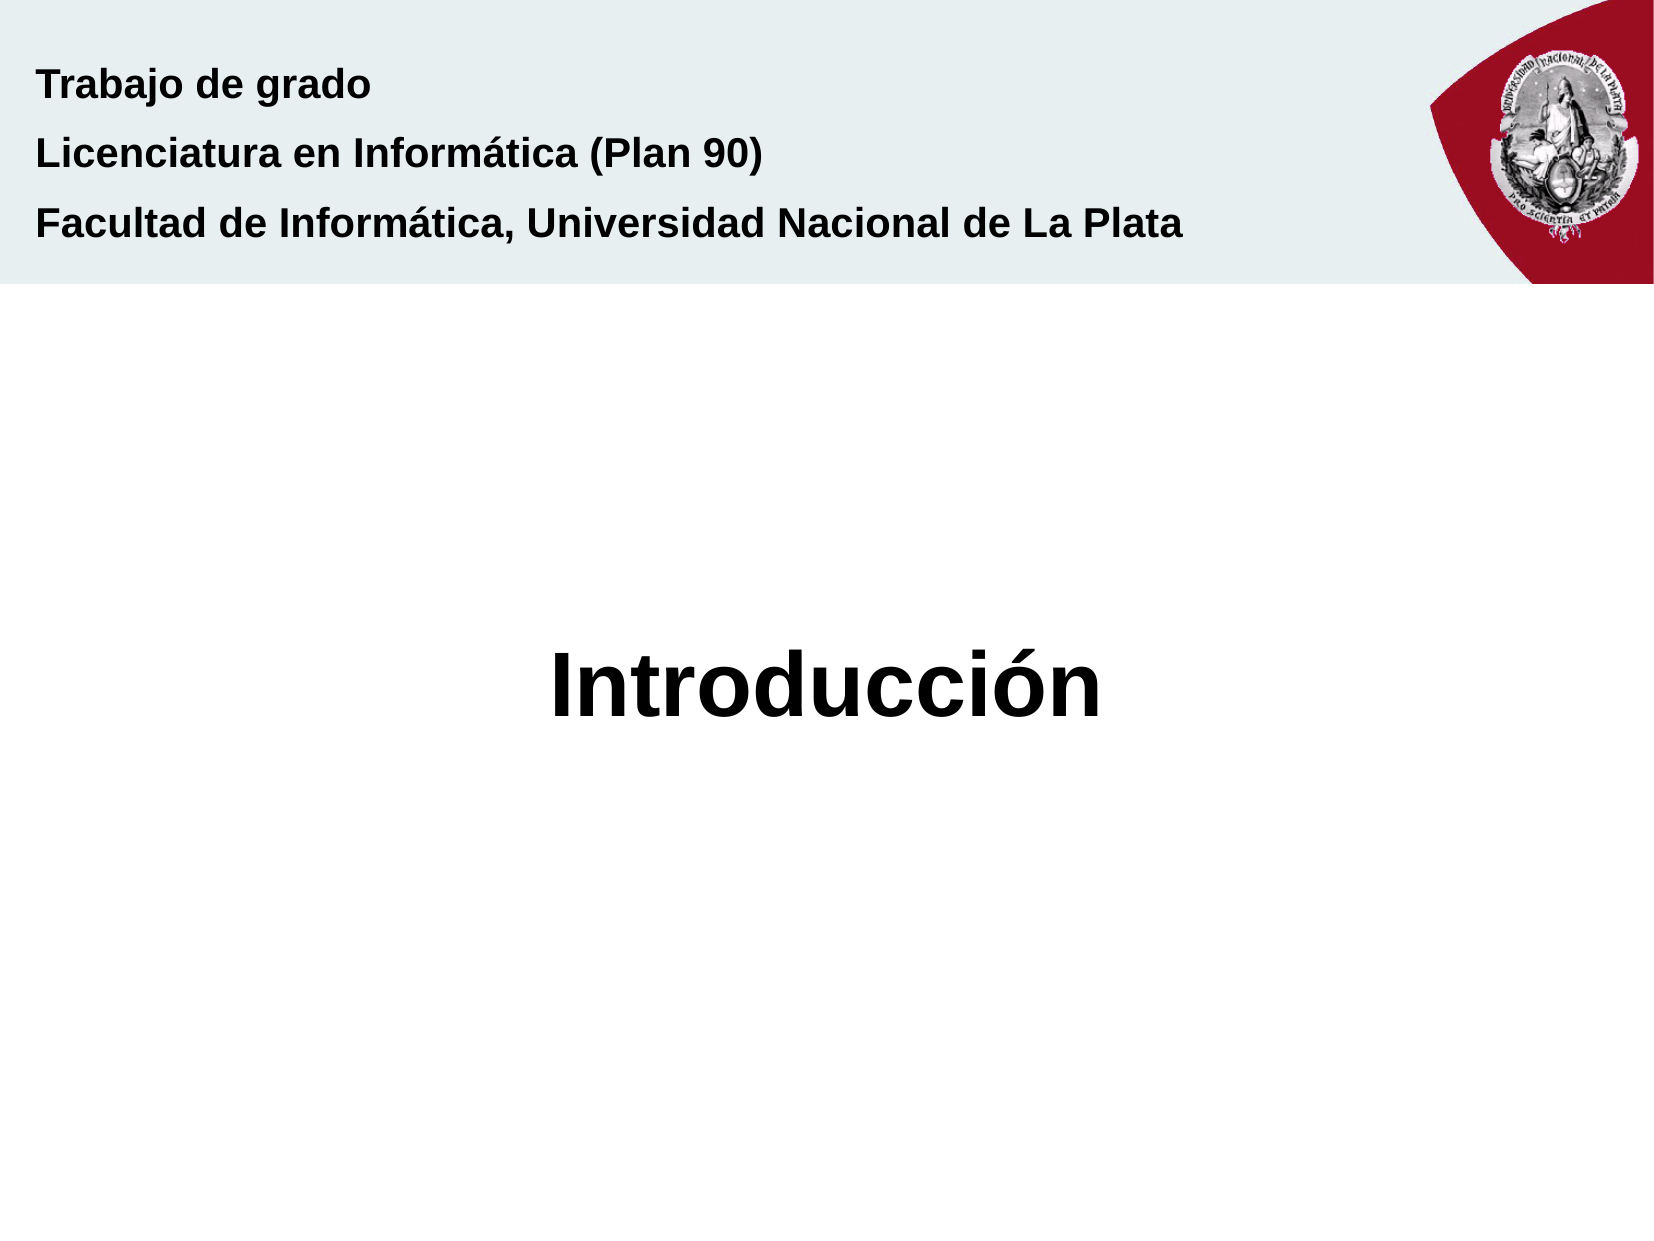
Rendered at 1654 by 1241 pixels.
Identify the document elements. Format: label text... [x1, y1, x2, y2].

subtitle Introducción [0, 283, 1654, 1087]
title Trabajo de grado Licenciatura en Informática (Plan 90) Facultad de Informática, Universidad Nacional de La Plata [0, 0, 1654, 283]
picture [1488, 47, 1642, 249]
